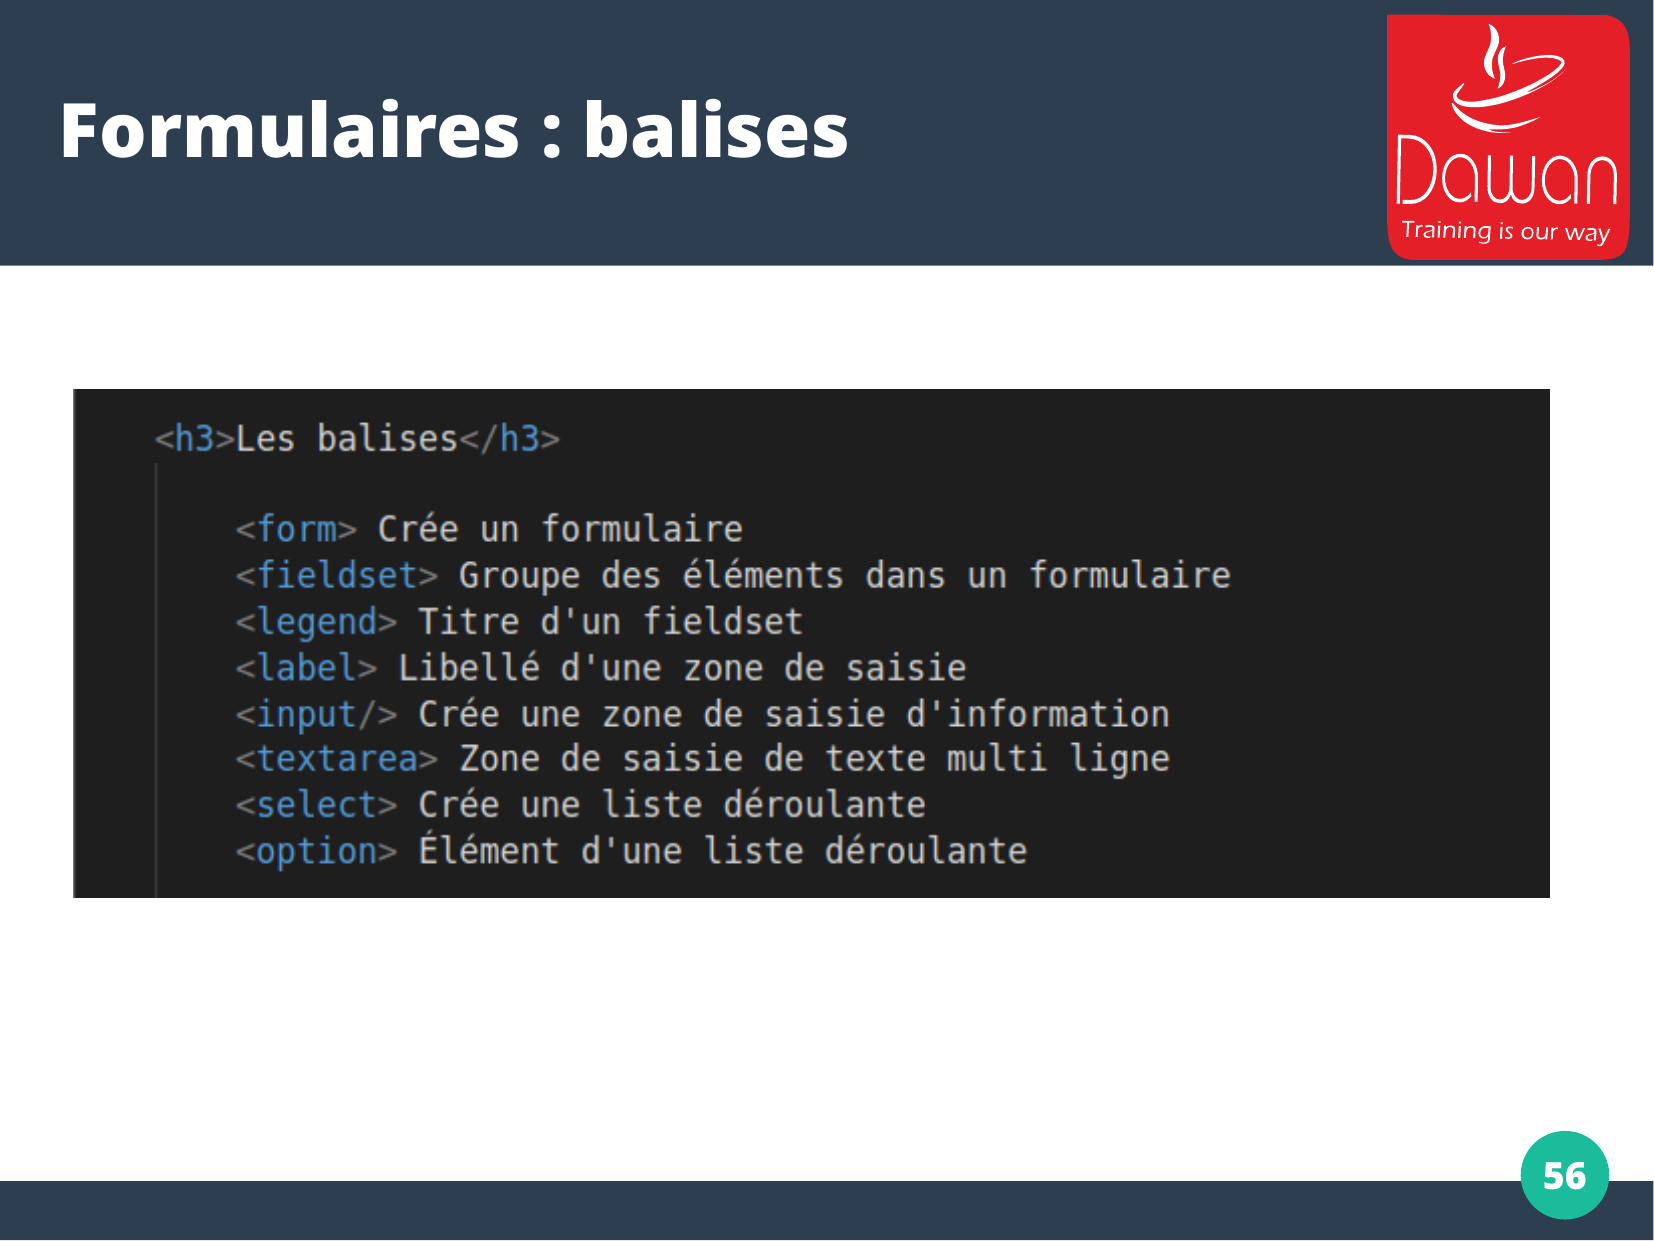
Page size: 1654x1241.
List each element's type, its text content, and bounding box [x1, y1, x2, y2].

picture [73, 389, 1550, 898]
title Formulaires : balises [59, 49, 1387, 207]
picture [1387, 14, 1630, 260]
